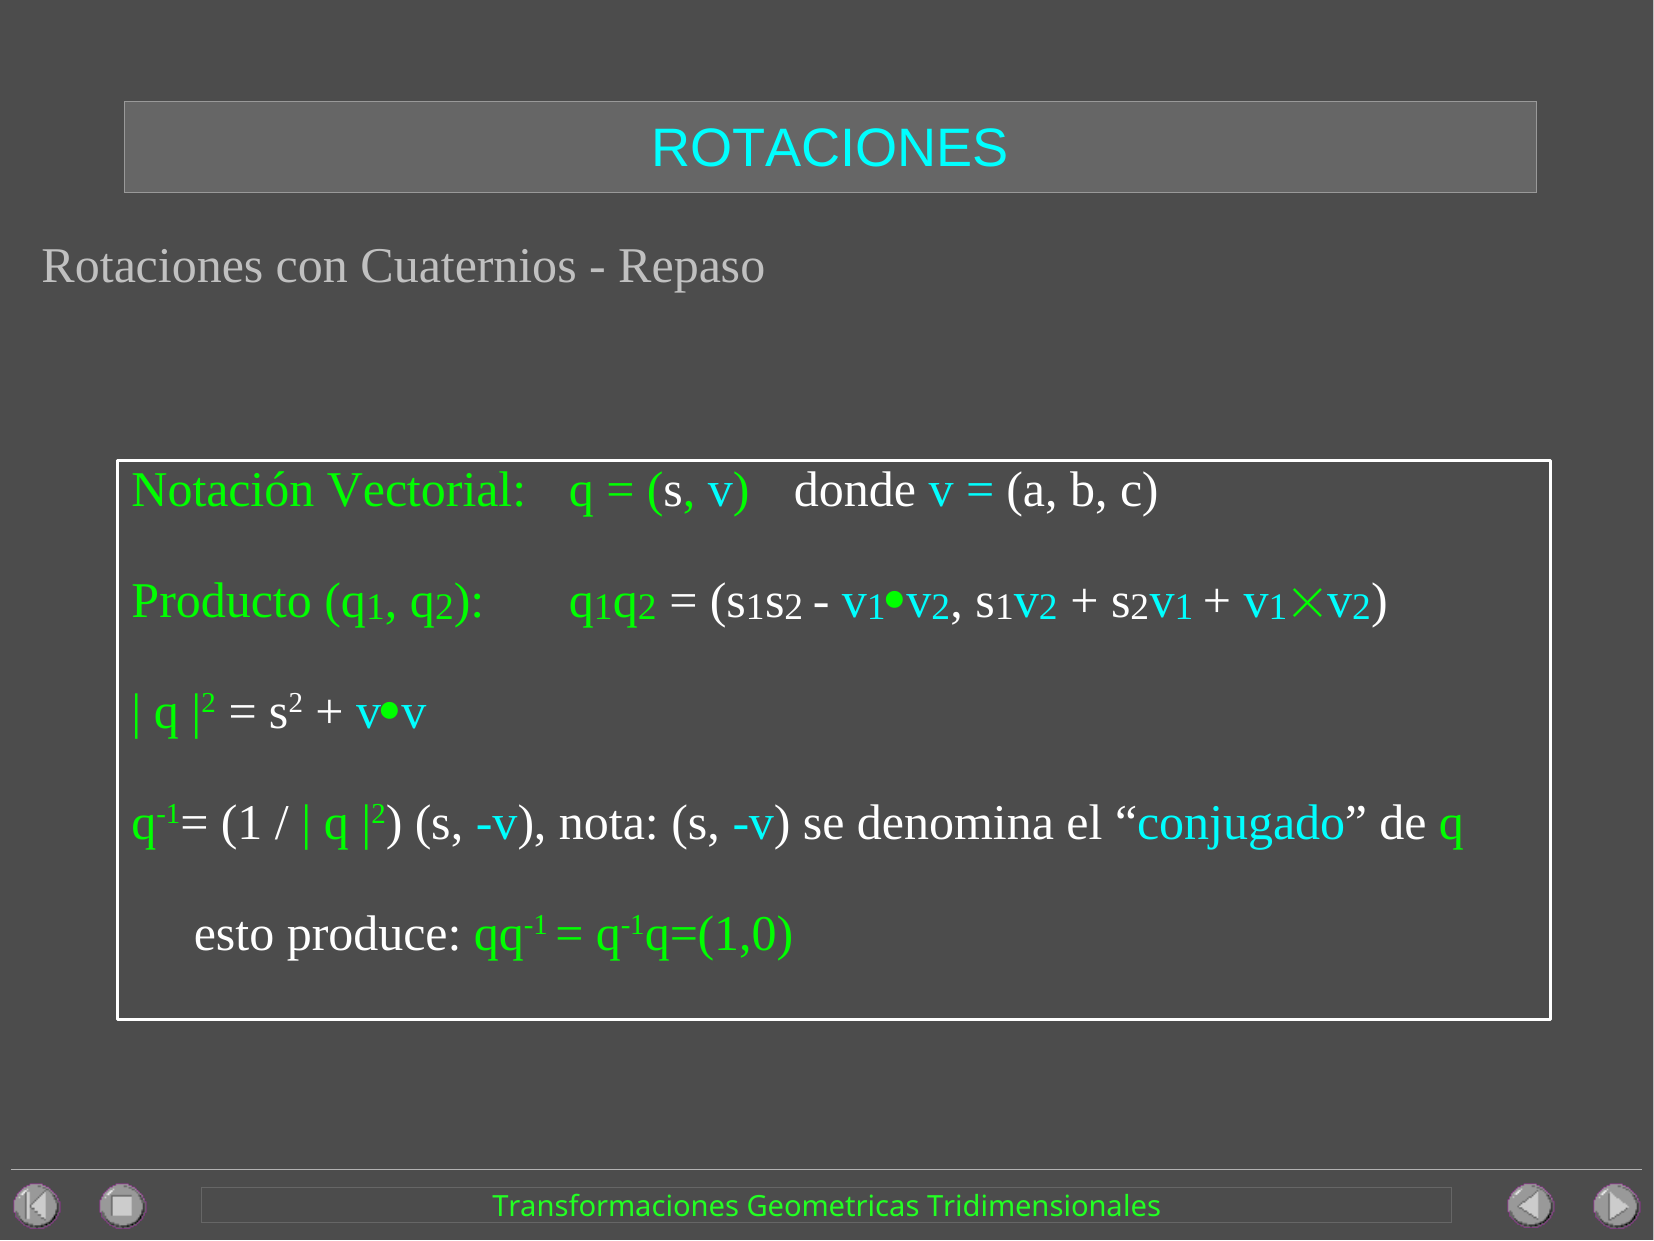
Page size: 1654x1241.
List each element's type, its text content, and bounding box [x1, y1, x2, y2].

title ROTACIONES [124, 101, 1537, 193]
picture [1591, 1181, 1642, 1232]
text_box Rotaciones con Cuaternios - Repaso [41, 237, 1422, 298]
picture [1505, 1181, 1556, 1231]
picture [97, 1181, 148, 1232]
text_box Notación Vectorial: q = (s, v) donde v = (a, b, c) Producto (q1, q2): q1q2 = (s1s2 - v1v2, s1v2 + s2v1 + v1v2) | q |2 = s2 + vv q-1= (1 / | q |2) (s, -v), nota: (s, -v) se denomina el “conjugado” de q esto produce: qq-1 = q-1q=(1,0) [117, 460, 1551, 1020]
picture [11, 1181, 62, 1232]
